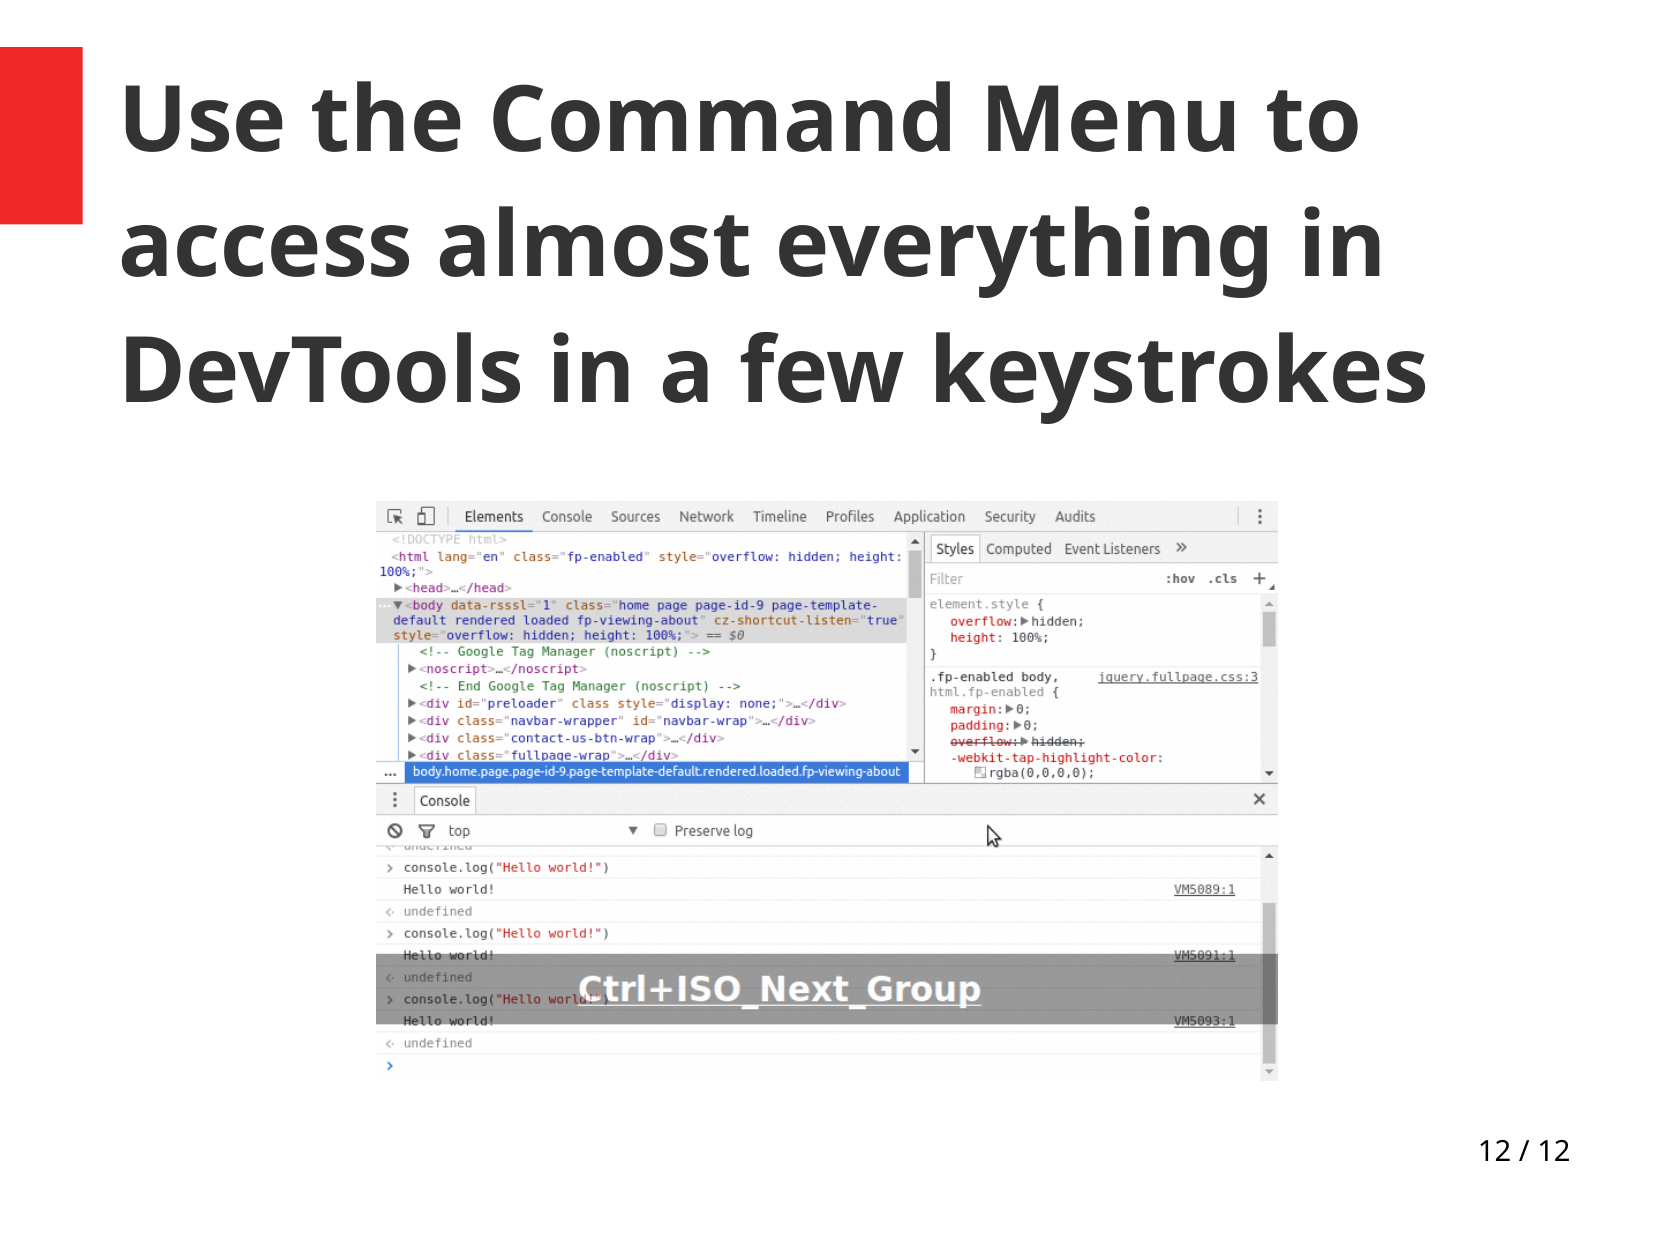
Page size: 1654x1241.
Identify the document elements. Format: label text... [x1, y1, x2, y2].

picture [376, 501, 1278, 1081]
title Use the Command Menu to access almost everything in DevTools in a few keystrokes [118, 27, 1571, 456]
